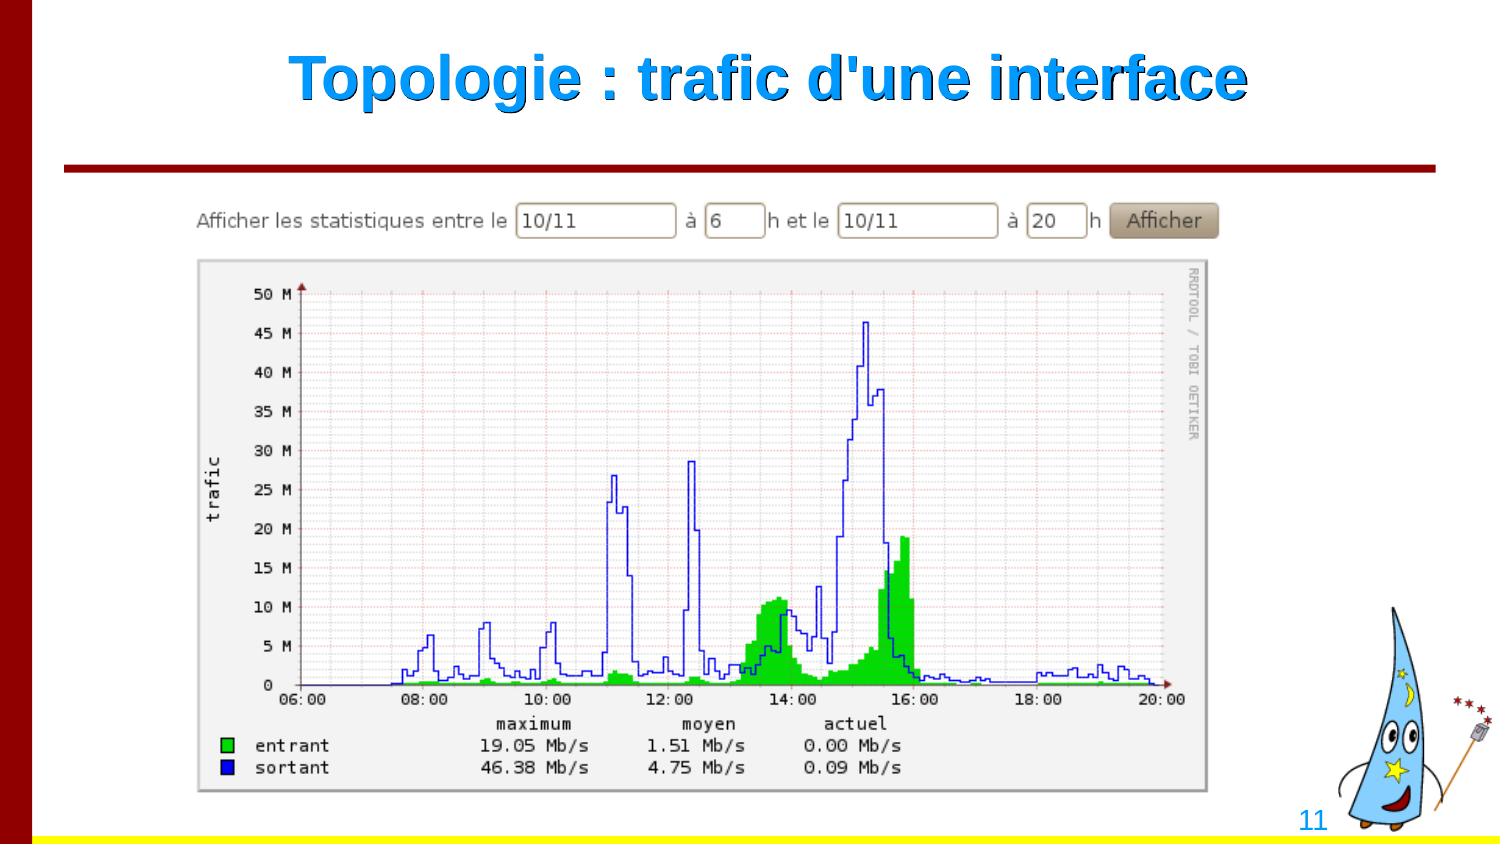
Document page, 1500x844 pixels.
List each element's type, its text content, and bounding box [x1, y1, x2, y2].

picture [1338, 606, 1492, 832]
picture [177, 178, 1252, 827]
title Topologie : trafic d'une interface [85, 12, 1452, 145]
